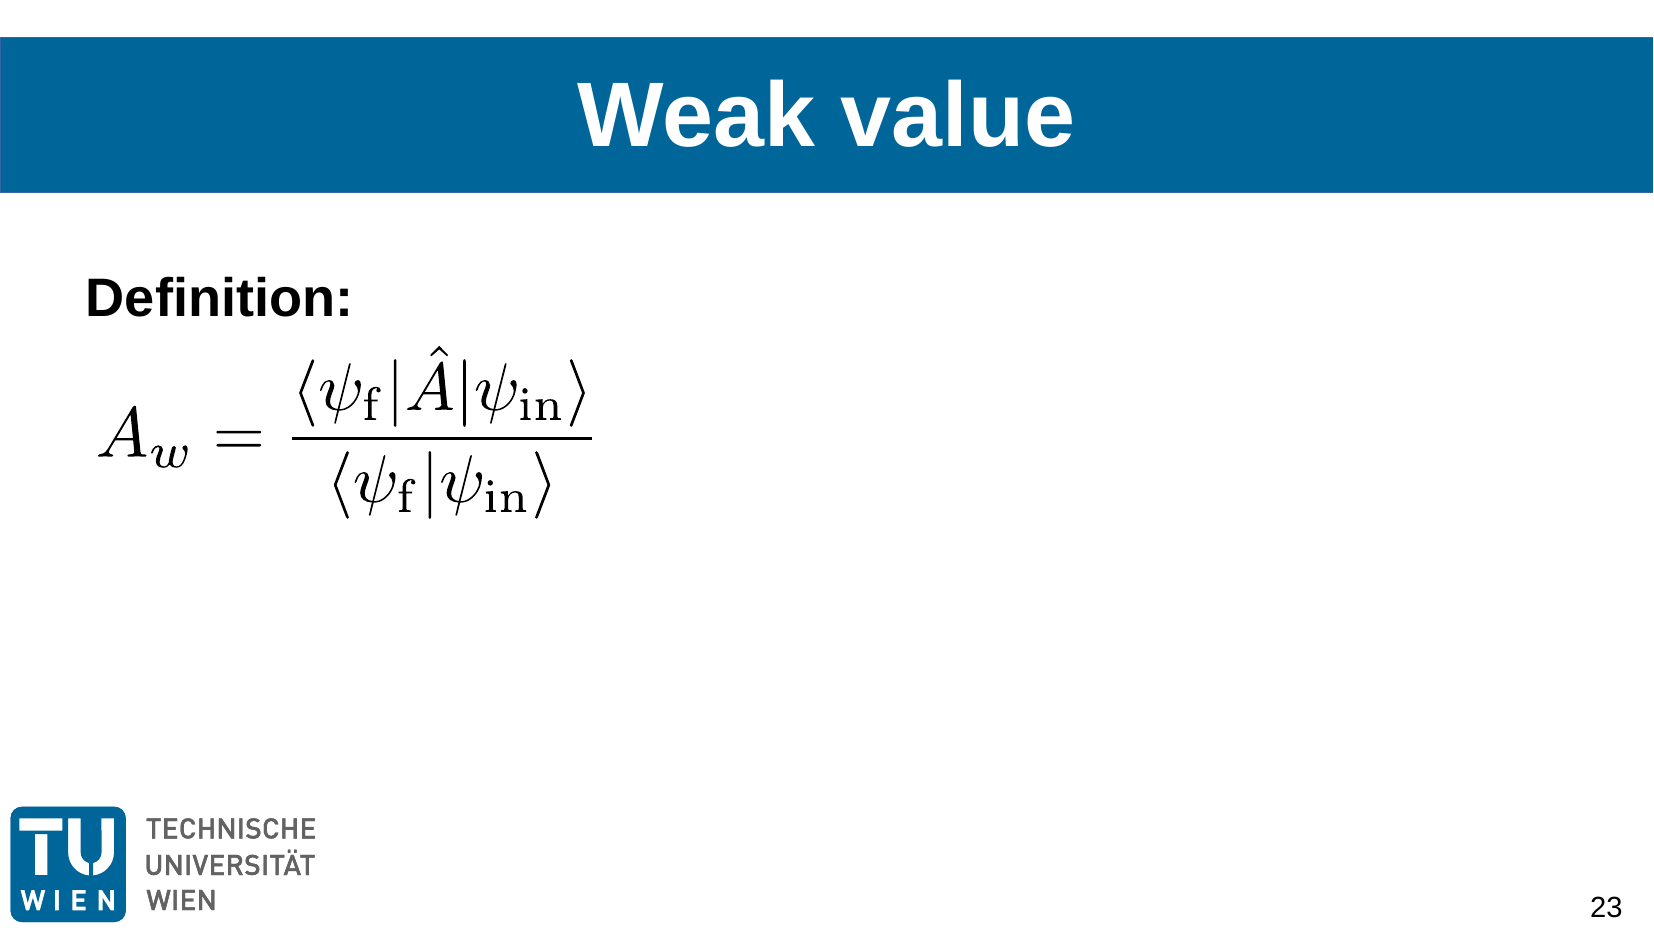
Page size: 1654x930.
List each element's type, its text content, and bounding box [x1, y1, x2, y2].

title Weak value [0, 37, 1653, 193]
list Definition: [85, 267, 406, 345]
picture [195, 334, 606, 530]
picture [96, 361, 189, 489]
